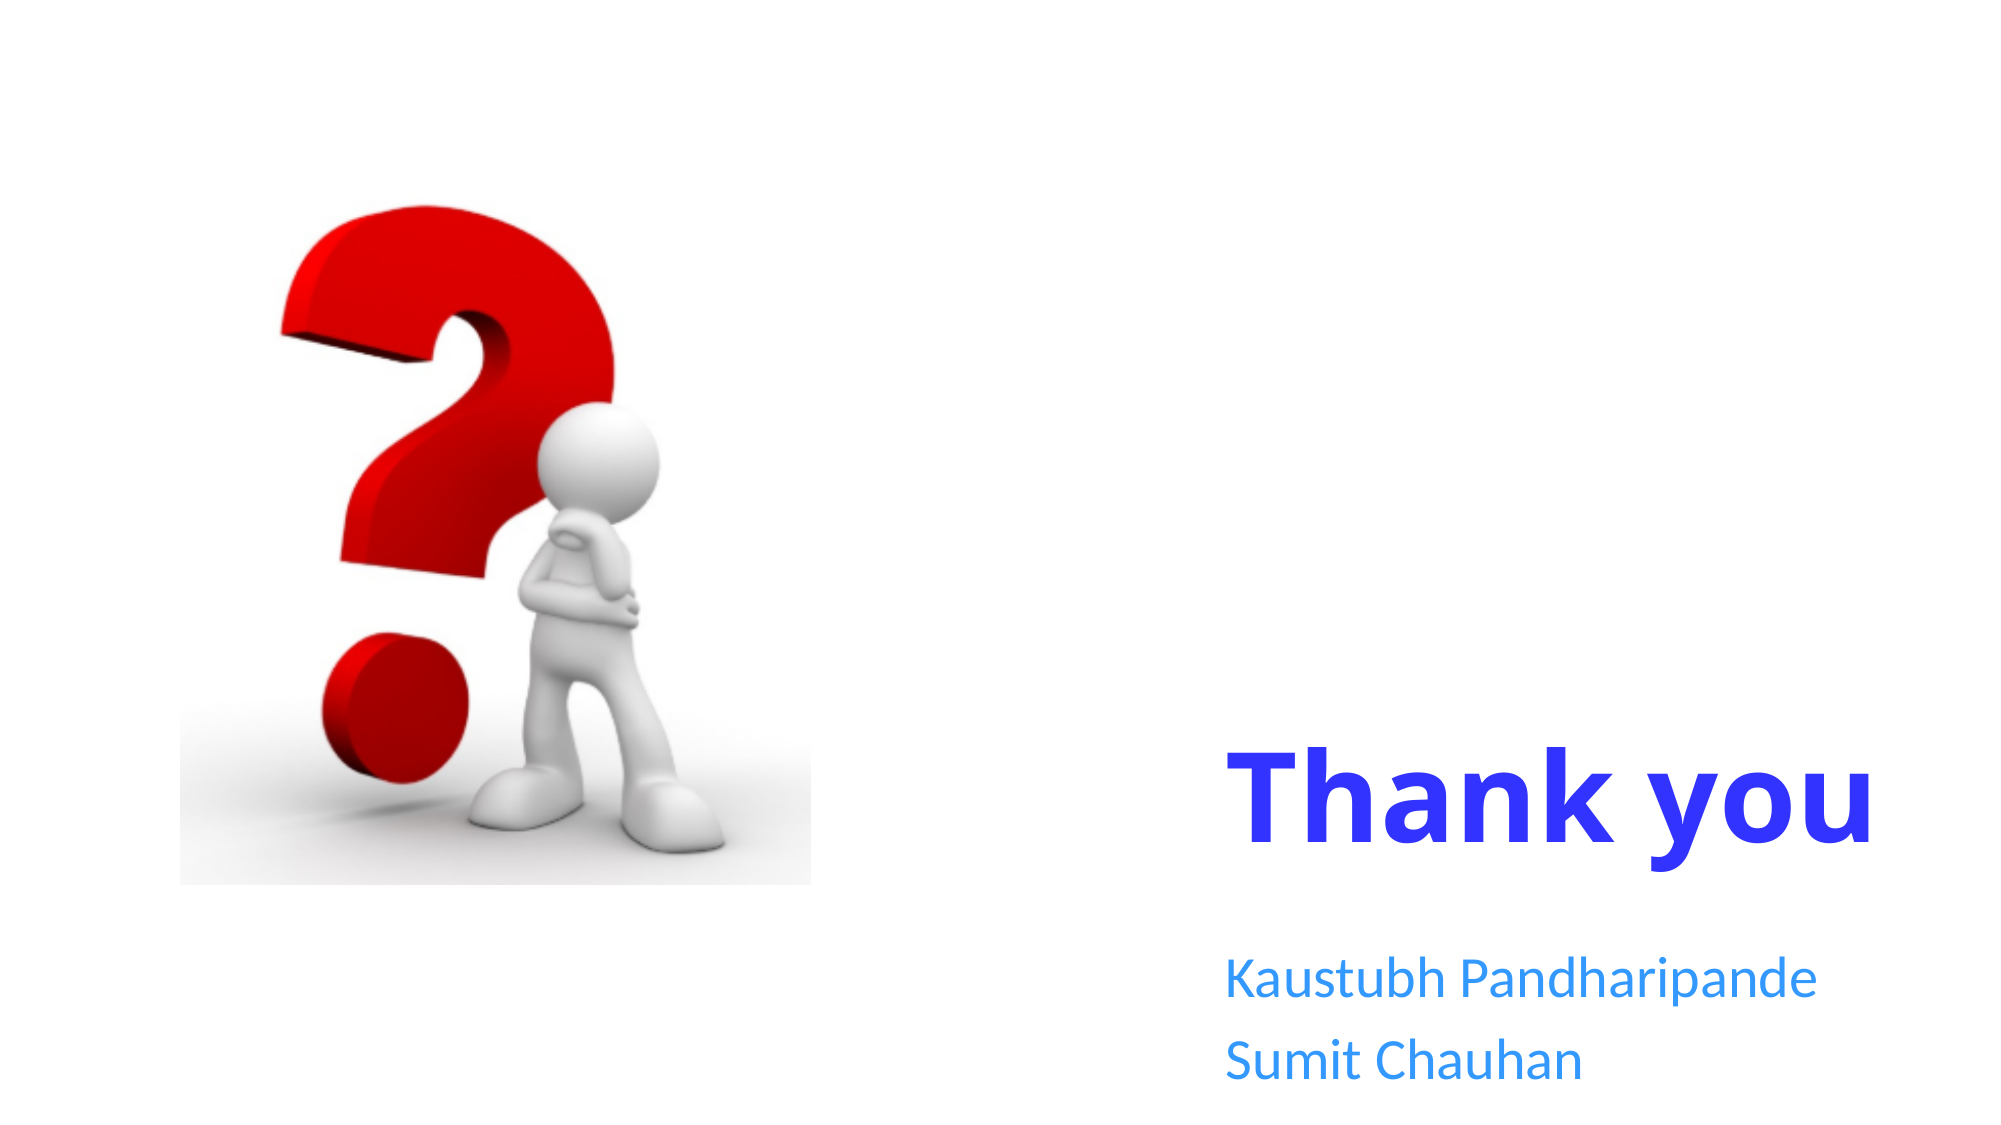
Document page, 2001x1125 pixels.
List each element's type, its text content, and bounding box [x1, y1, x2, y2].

list Thank you Kaustubh Pandharipande Sumit Chauhan [1155, 720, 1997, 1125]
picture [180, 171, 811, 886]
